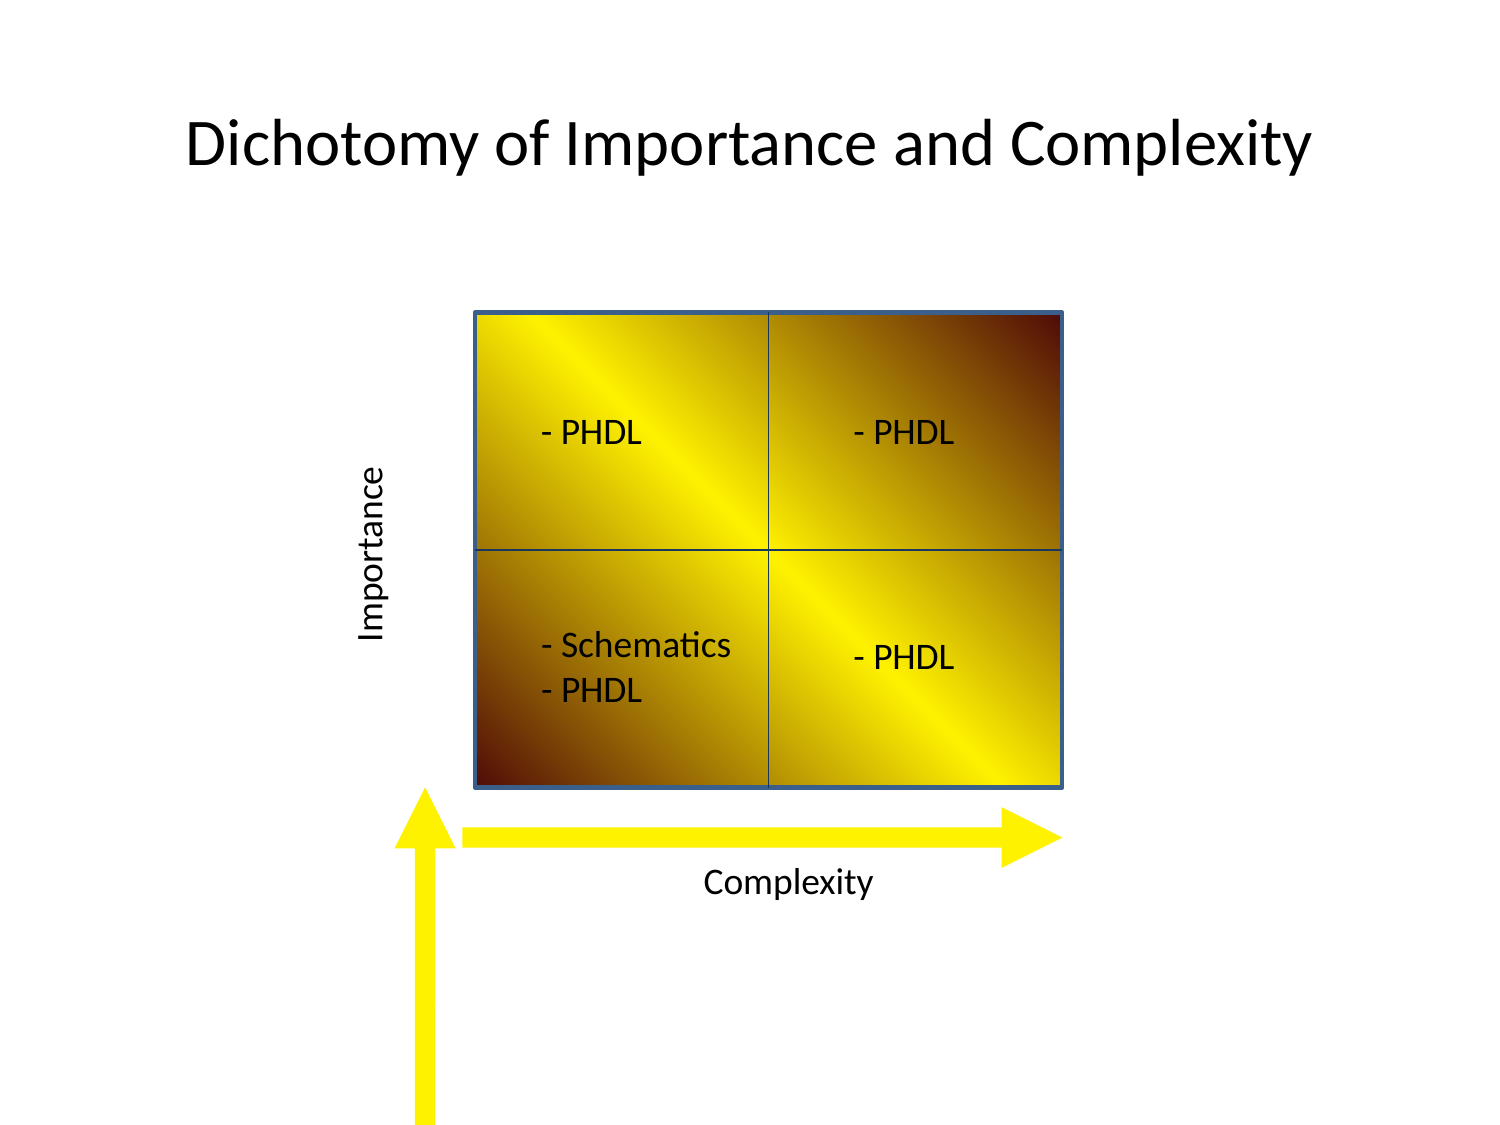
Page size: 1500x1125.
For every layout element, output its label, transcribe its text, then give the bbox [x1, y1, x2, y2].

text_box - PHDL [526, 399, 657, 460]
text_box [769, 312, 1063, 788]
text_box Complexity [688, 849, 889, 910]
text_box - Schematics - PHDL [526, 612, 747, 718]
text_box - PHDL [838, 399, 970, 460]
text_box - PHDL [838, 624, 970, 685]
title Dichotomy of Importance and Complexity [75, 45, 1425, 233]
text_box [474, 550, 768, 788]
text_box Importance [337, 451, 398, 658]
text_box [474, 312, 768, 549]
